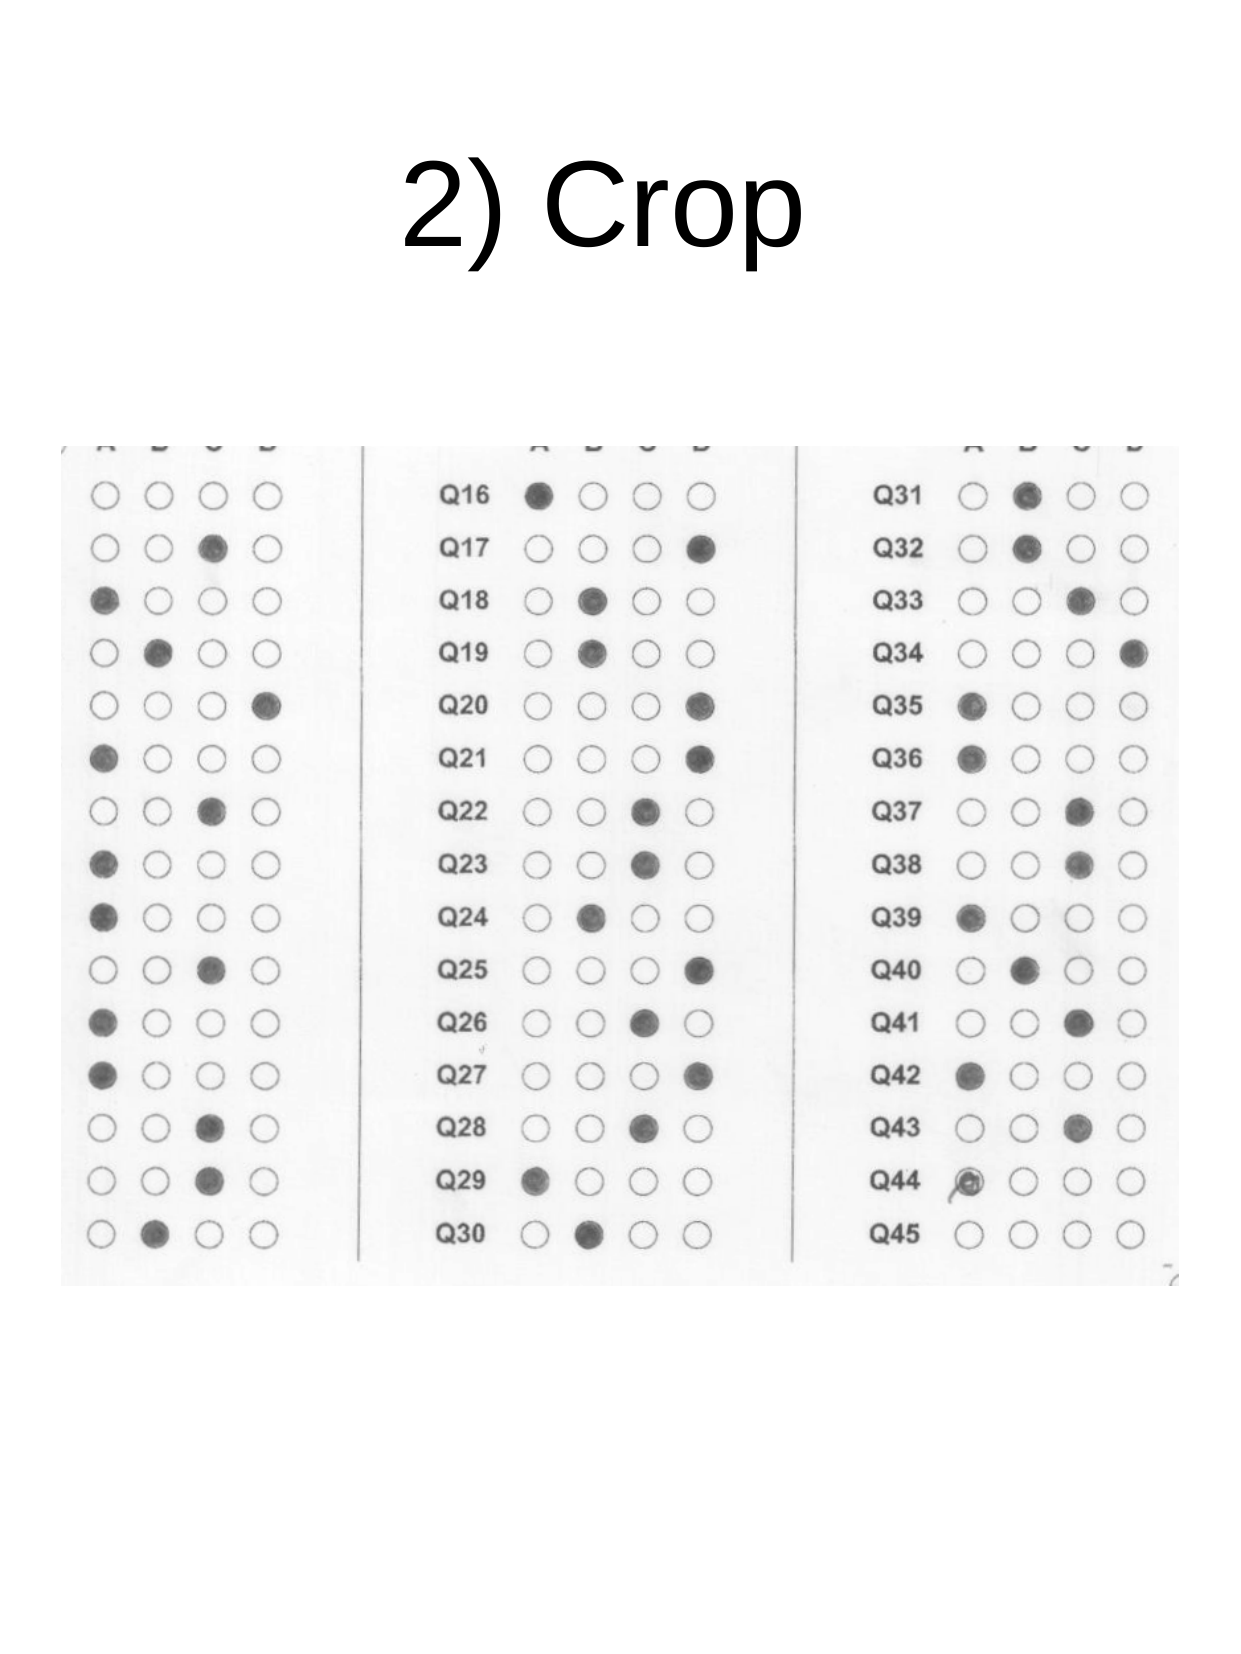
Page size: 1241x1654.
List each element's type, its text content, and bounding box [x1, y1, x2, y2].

title 2) Crop [62, 65, 1179, 342]
picture [61, 446, 1179, 1286]
